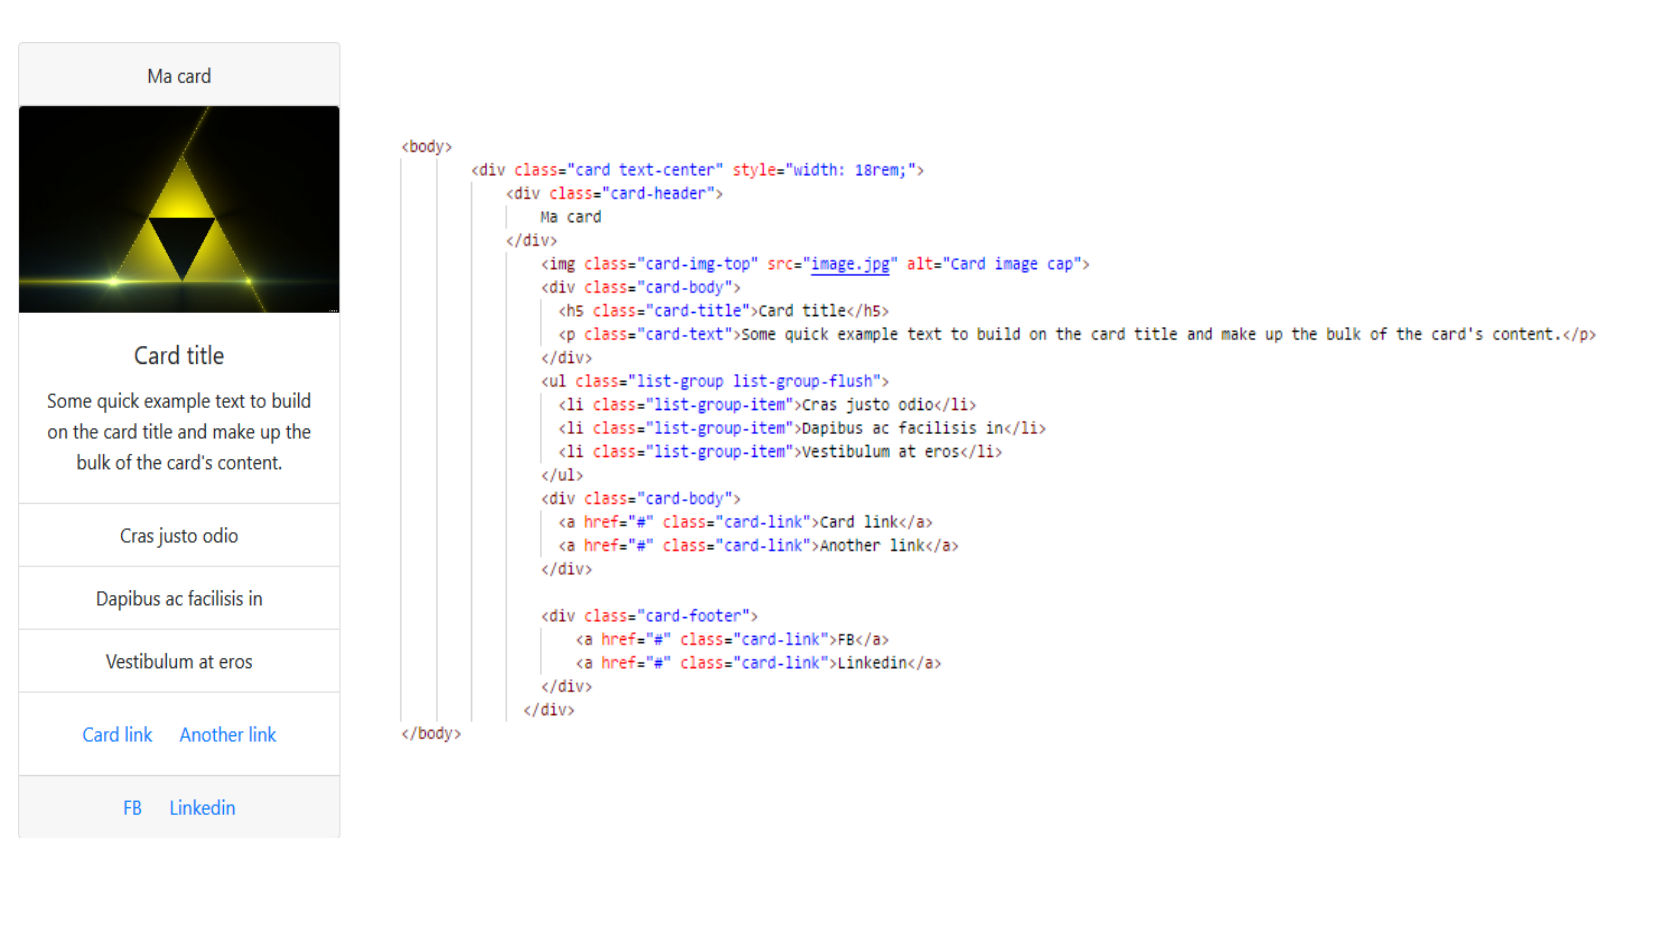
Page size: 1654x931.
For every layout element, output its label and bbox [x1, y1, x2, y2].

picture [18, 42, 345, 838]
picture [396, 132, 1606, 748]
